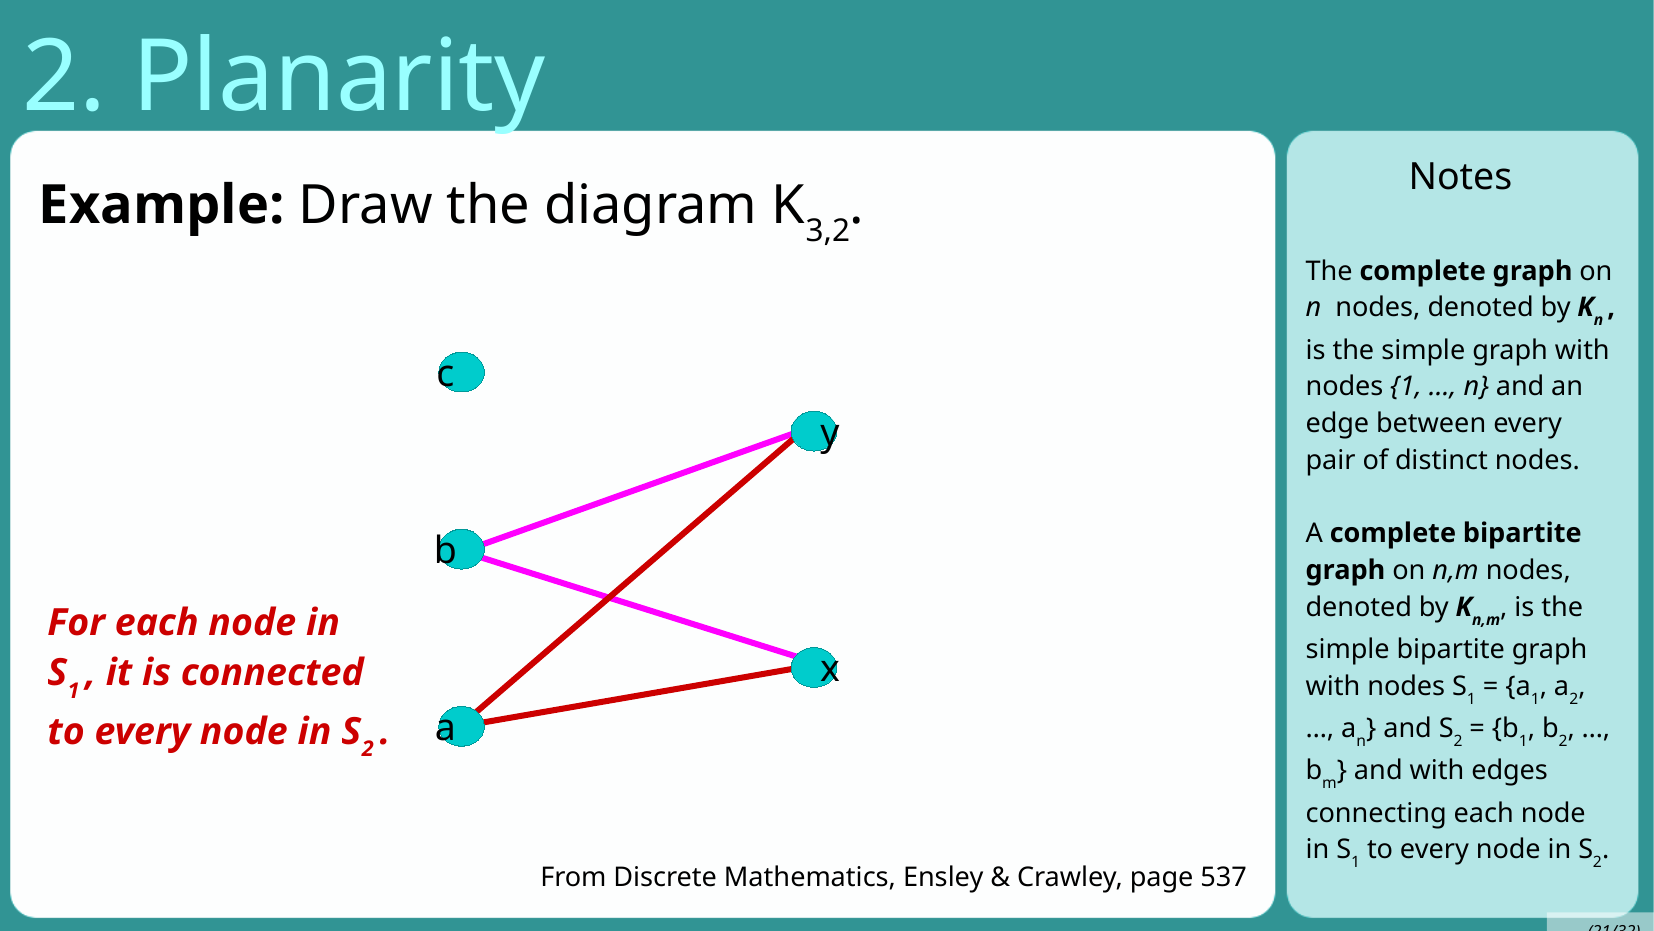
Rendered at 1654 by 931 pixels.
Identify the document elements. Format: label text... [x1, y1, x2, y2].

text_box Notes The complete graph on n nodes, denoted by Kn , is the simple graph with nodes {1, …, n} and an edge between every pair of distinct nodes. A complete bipartite graph on n,m nodes, denoted by Kn,m, is the simple bipartite graph with nodes S1 = {a1, a2, …, an} and S2 = {b1, b2, …, bm} and with edges connecting each node in S1 to every node in S2. [1290, 141, 1631, 891]
text_box For each node in S1 , it is connected to every node in S2 . [32, 587, 413, 877]
text_box Example: Draw the diagram K3,2. [39, 165, 1247, 892]
text_box x [832, 664, 837, 675]
text_box x [791, 647, 836, 688]
picture [0, 0, 1654, 931]
text_box b [439, 529, 485, 570]
title 2. Planarity [22, 13, 1511, 130]
text_box y [791, 411, 836, 452]
text_box a [439, 706, 485, 747]
text_box From Discrete Mathematics, Ensley & Crawley, page 537 [536, 860, 1247, 892]
text_box (<number>/32) [1546, 912, 1654, 931]
text_box a [440, 730, 449, 738]
text_box b [439, 545, 451, 561]
text_box c [438, 352, 485, 392]
text_box a [438, 722, 449, 729]
